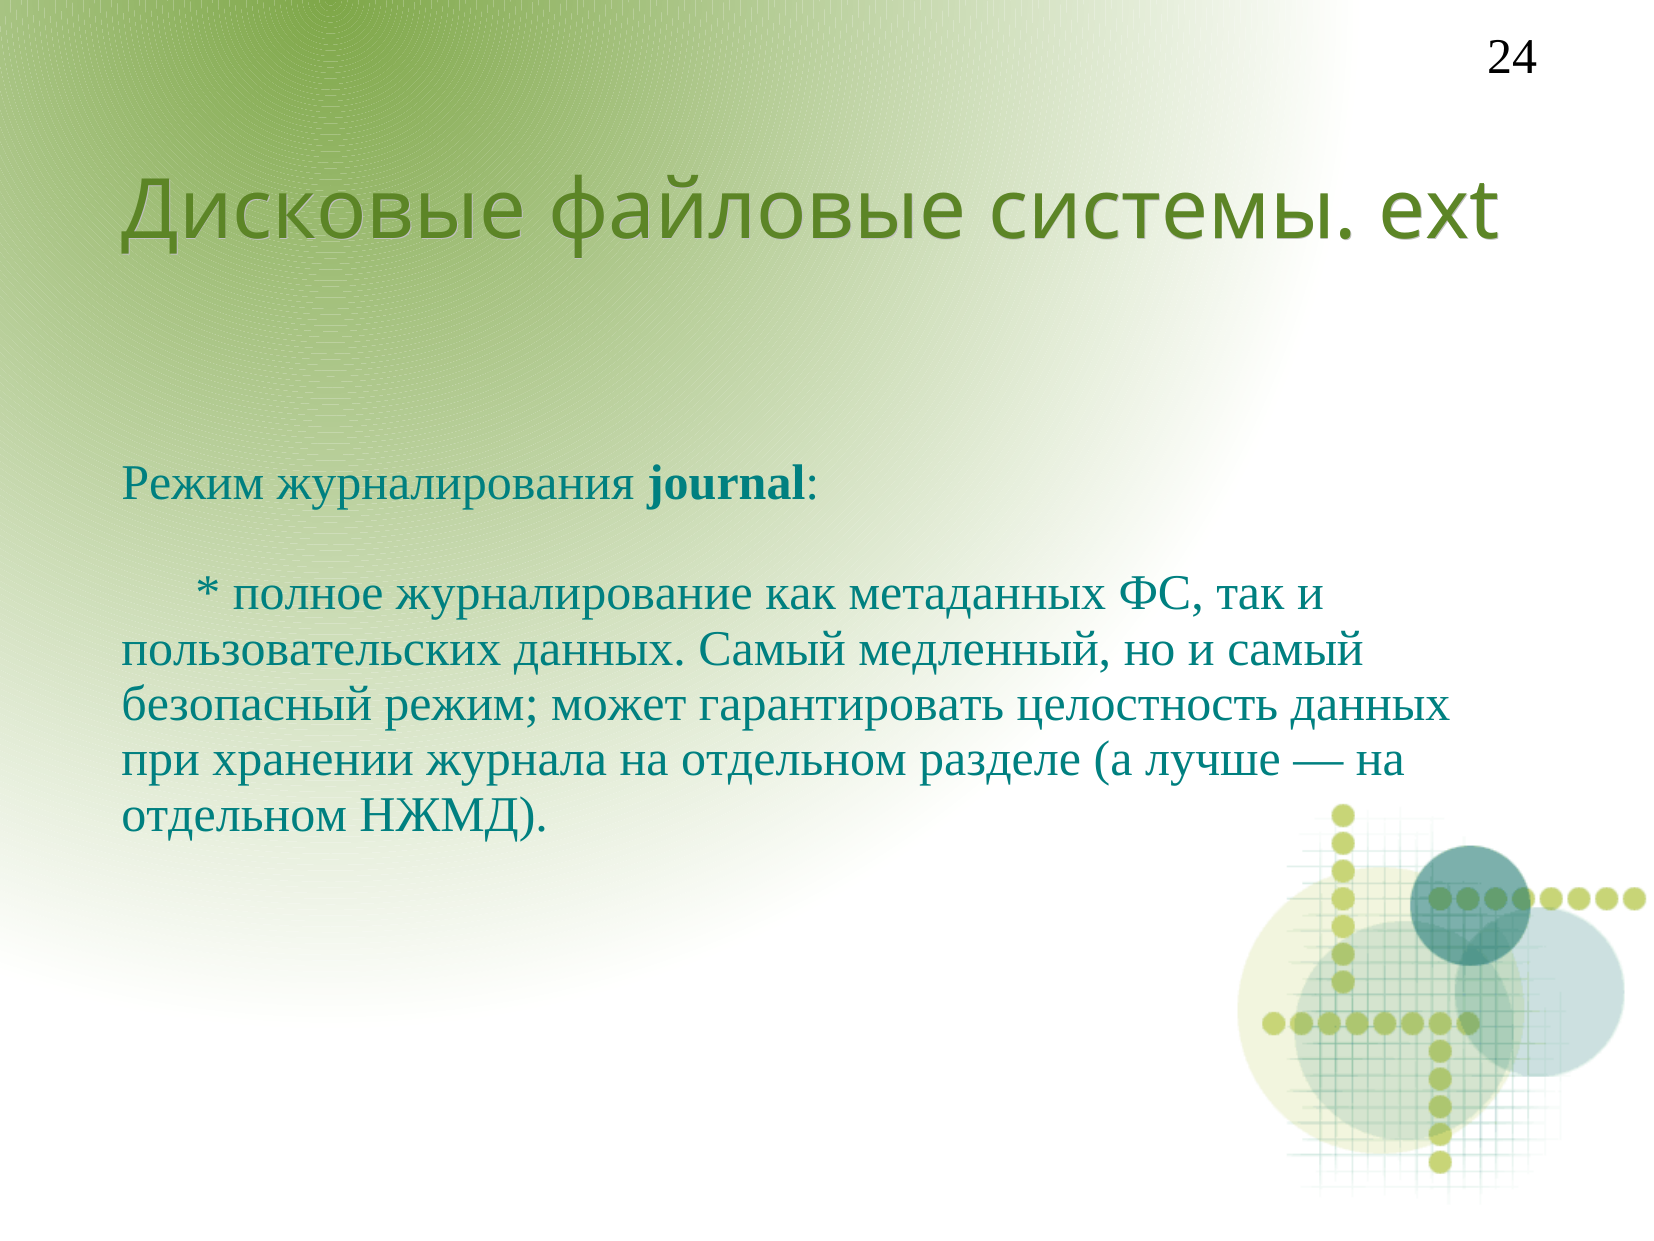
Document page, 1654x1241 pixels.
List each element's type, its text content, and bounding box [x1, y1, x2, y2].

title Дисковые файловые системы. ext [121, 102, 1534, 311]
picture [1224, 792, 1654, 1211]
text_box <номер> [1498, 29, 1654, 89]
subtitle Режим журналирования journal: * полное журналирование как метаданных ФС, так и пользовательских данных. Самый медленный, но и самый безопасный режим; может гарантировать целостность данных при хранении журнала на отдельном разделе (а лучше — на отдельном НЖМД). [121, 311, 1534, 1067]
